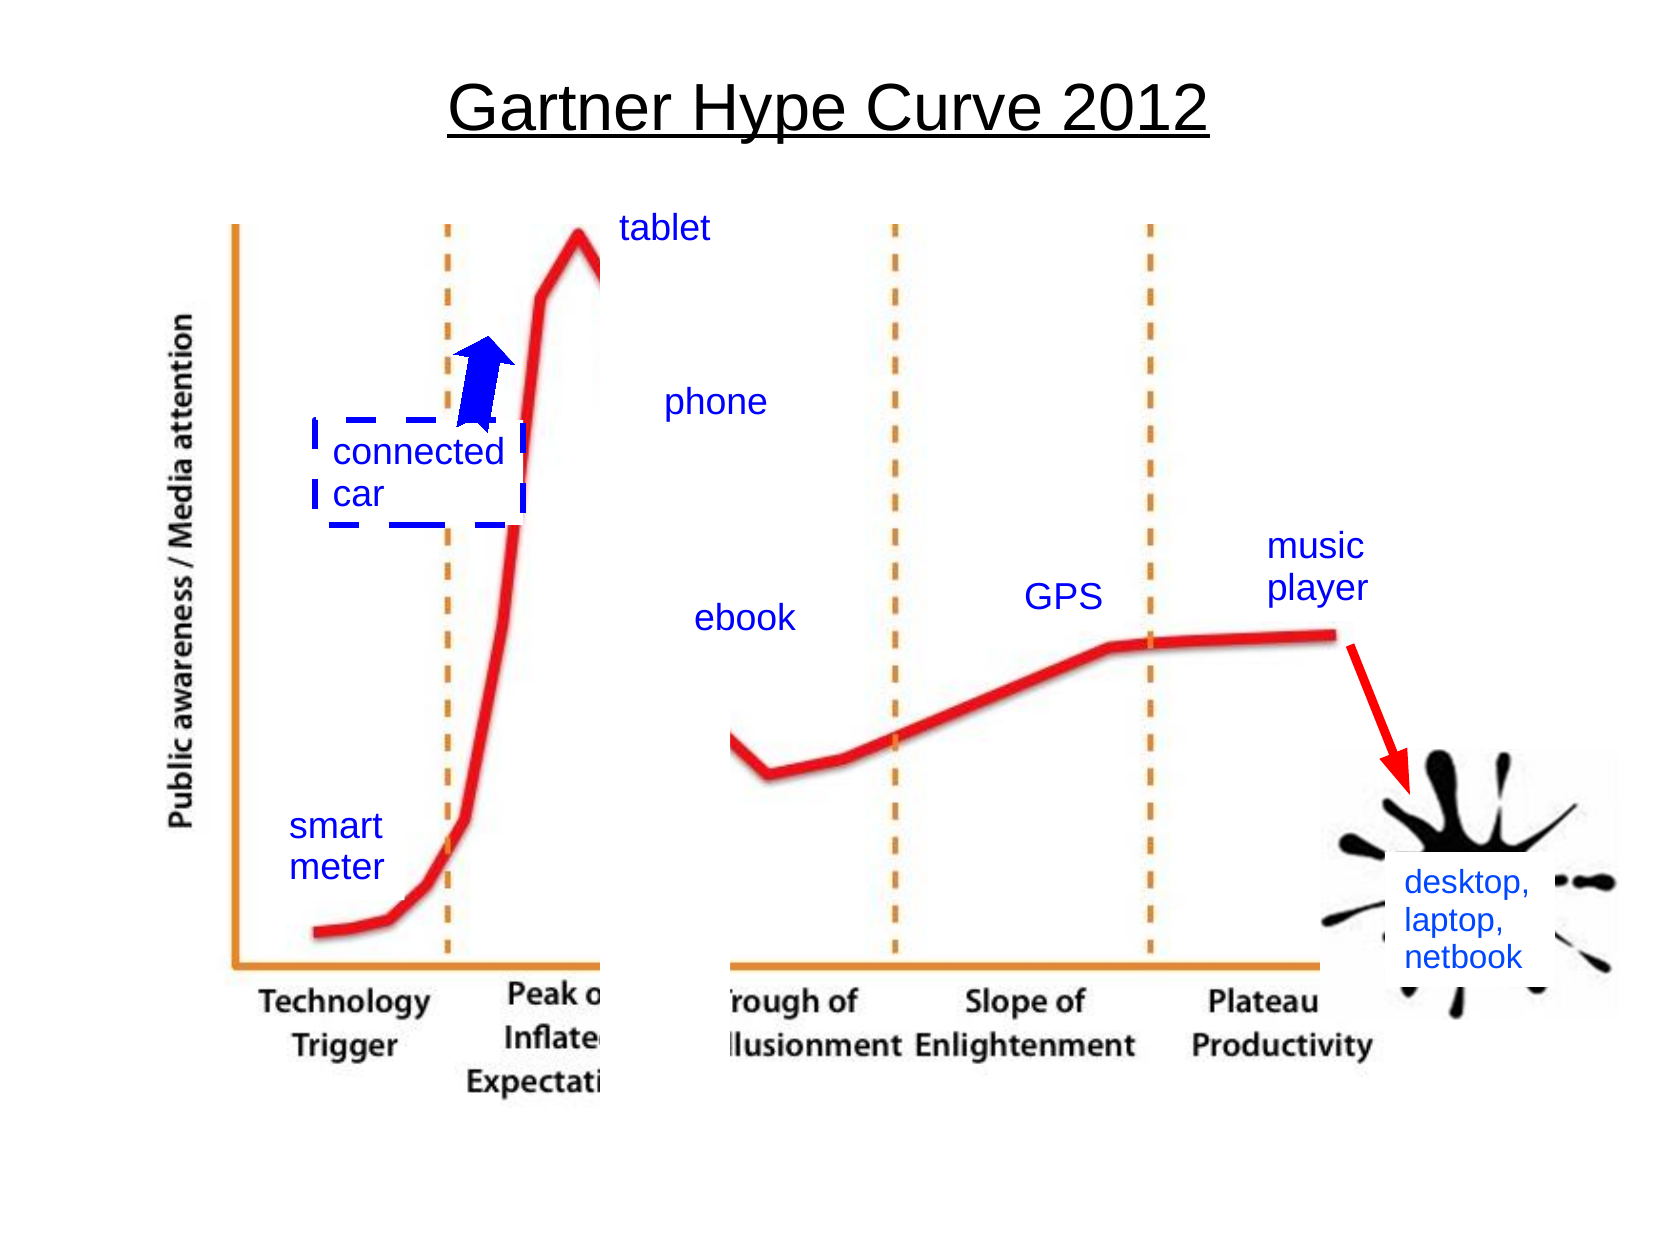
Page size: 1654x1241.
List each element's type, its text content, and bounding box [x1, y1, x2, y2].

text_box phone [645, 369, 788, 436]
text_box desktop, laptop, netbook [1385, 852, 1555, 987]
text_box [453, 336, 515, 433]
text_box ebook [675, 585, 816, 651]
text_box music player [1247, 513, 1388, 621]
picture [135, 224, 600, 1126]
picture [731, 224, 1621, 1126]
text_box GPS [1005, 564, 1123, 631]
text_box connected car [315, 420, 524, 525]
title Gartner Hype Curve 2012 [82, 49, 1576, 166]
text_box smart meter [270, 792, 405, 901]
text_box tablet [600, 195, 731, 1206]
